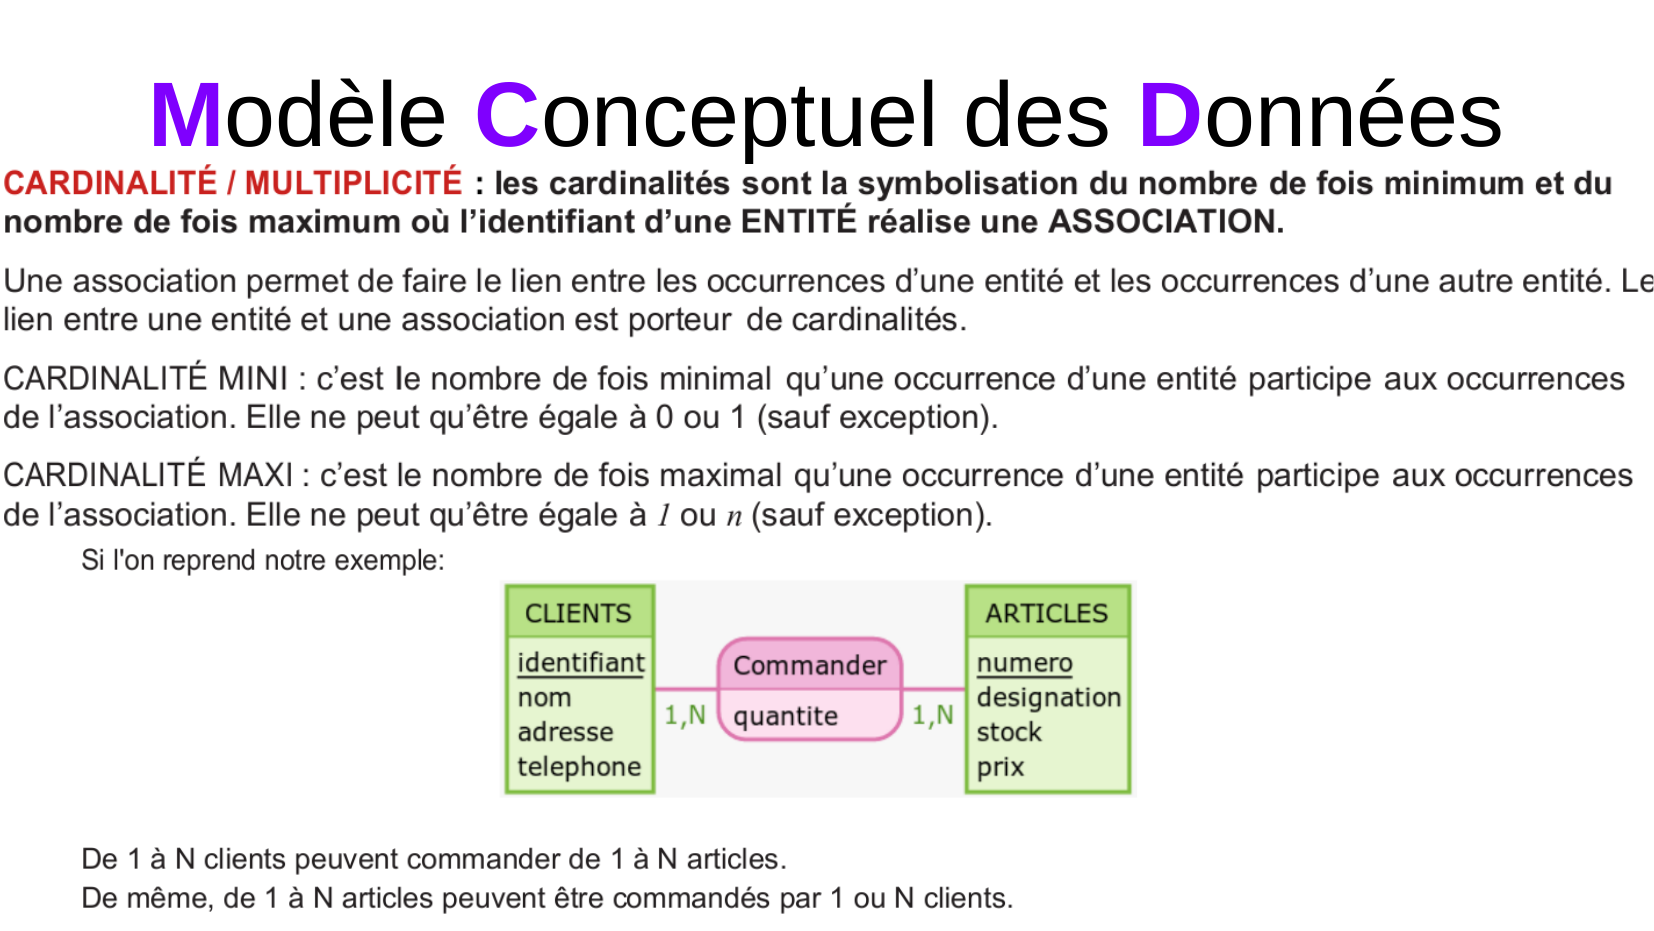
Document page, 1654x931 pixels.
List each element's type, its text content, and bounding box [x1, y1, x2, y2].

title Modèle Conceptuel des Données [82, 37, 1571, 164]
picture [3, 164, 1654, 919]
